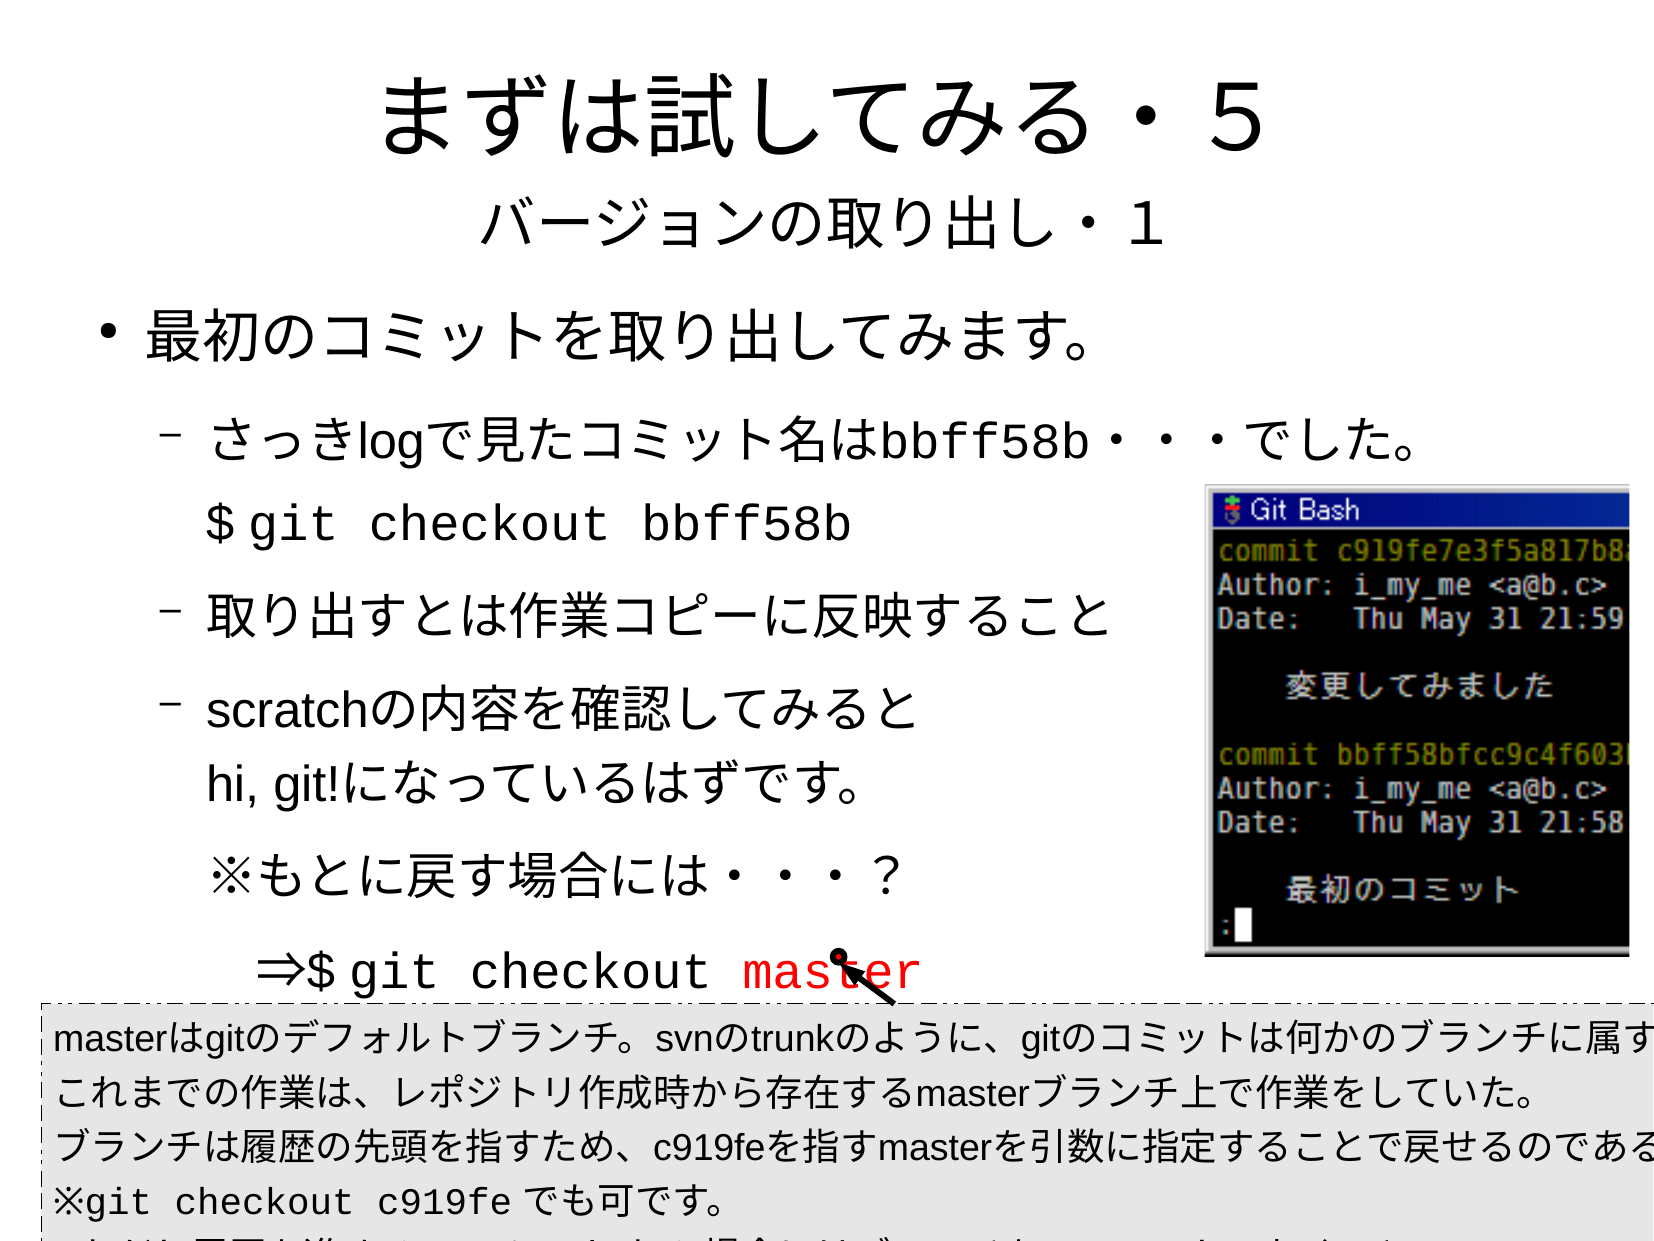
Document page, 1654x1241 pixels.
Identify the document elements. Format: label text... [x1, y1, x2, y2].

text_box [832, 950, 845, 963]
title まずは試してみる・５ バージョンの取り出し・１ [82, 49, 1571, 257]
picture [1204, 484, 1630, 957]
text_box masterはgitのデフォルトブランチ。svnのtrunkのように、gitのコミットは何かのブランチに属する。 これまでの作業は、レポジトリ作成時から存在するmasterブランチ上で作業をしていた。 ブランチは履歴の先頭を指すため、c919feを指すmasterを引数に指定することで戻せるのである。 ※git checkout c919fe でも可です。 ただし履歴を進める(＝コミットする)場合にはブランチをcheckoutしておくこと。 [41, 1003, 1603, 1226]
list 最初のコミットを取り出してみます。 さっきlogで見たコミット名はbbff58b・・・でした。 $ git checkout bbff58b 取り出すとは作業コピーに反映すること scratchの内容を確認してみると hi, git!になっているはずです。 ※もとに戻す場合には・・・？ ⇒$ git checkout master [82, 290, 1538, 1003]
